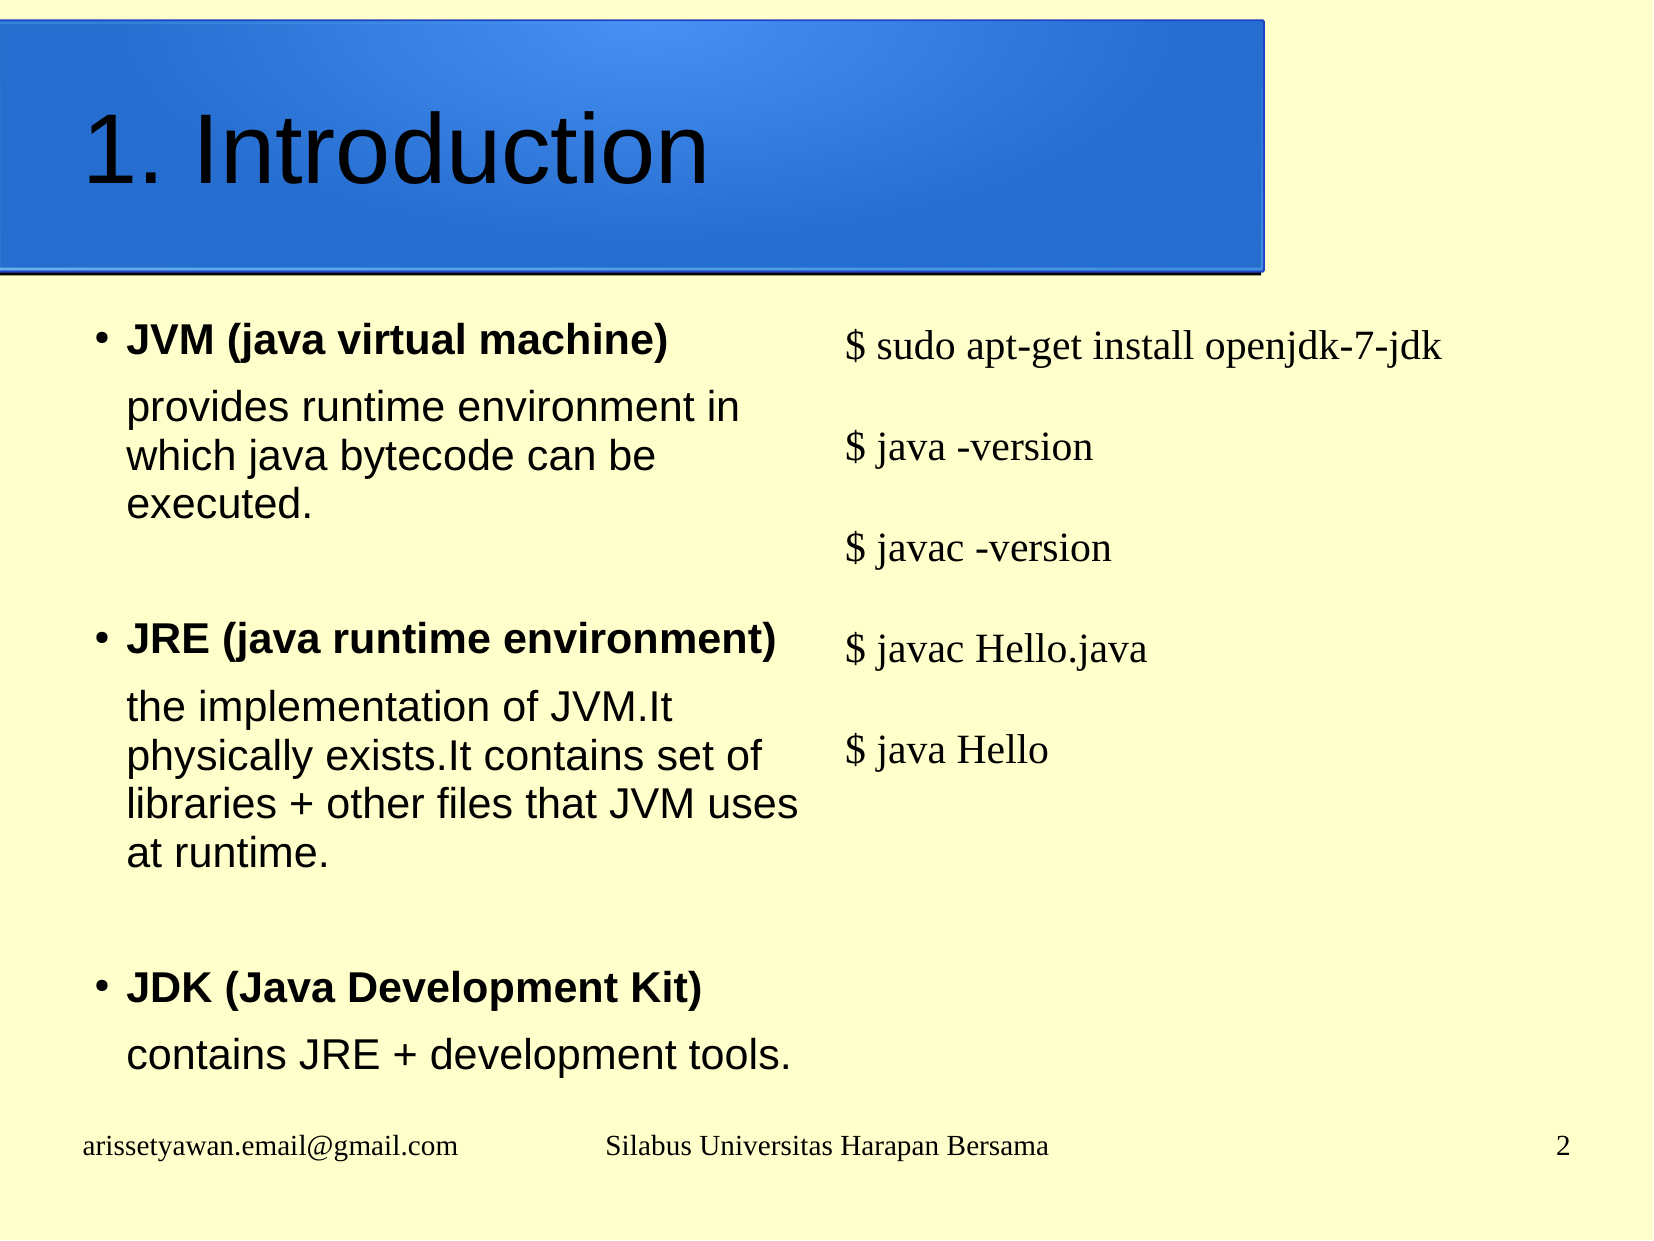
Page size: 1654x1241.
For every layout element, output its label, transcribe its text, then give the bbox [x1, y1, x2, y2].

list JVM (java virtual machine) provides runtime environment in which java bytecode can be executed. JRE (java runtime environment) the implementation of JVM.It physically exists.It contains set of libraries + other files that JVM uses at runtime. JDK (Java Development Kit) contains JRE + development tools. [83, 314, 810, 1095]
title 1. Introduction [82, 47, 1235, 252]
list $ sudo apt-get install openjdk-7-jdk $ java -version $ javac -version $ javac Hello.java $ java Hello [845, 299, 1572, 1019]
